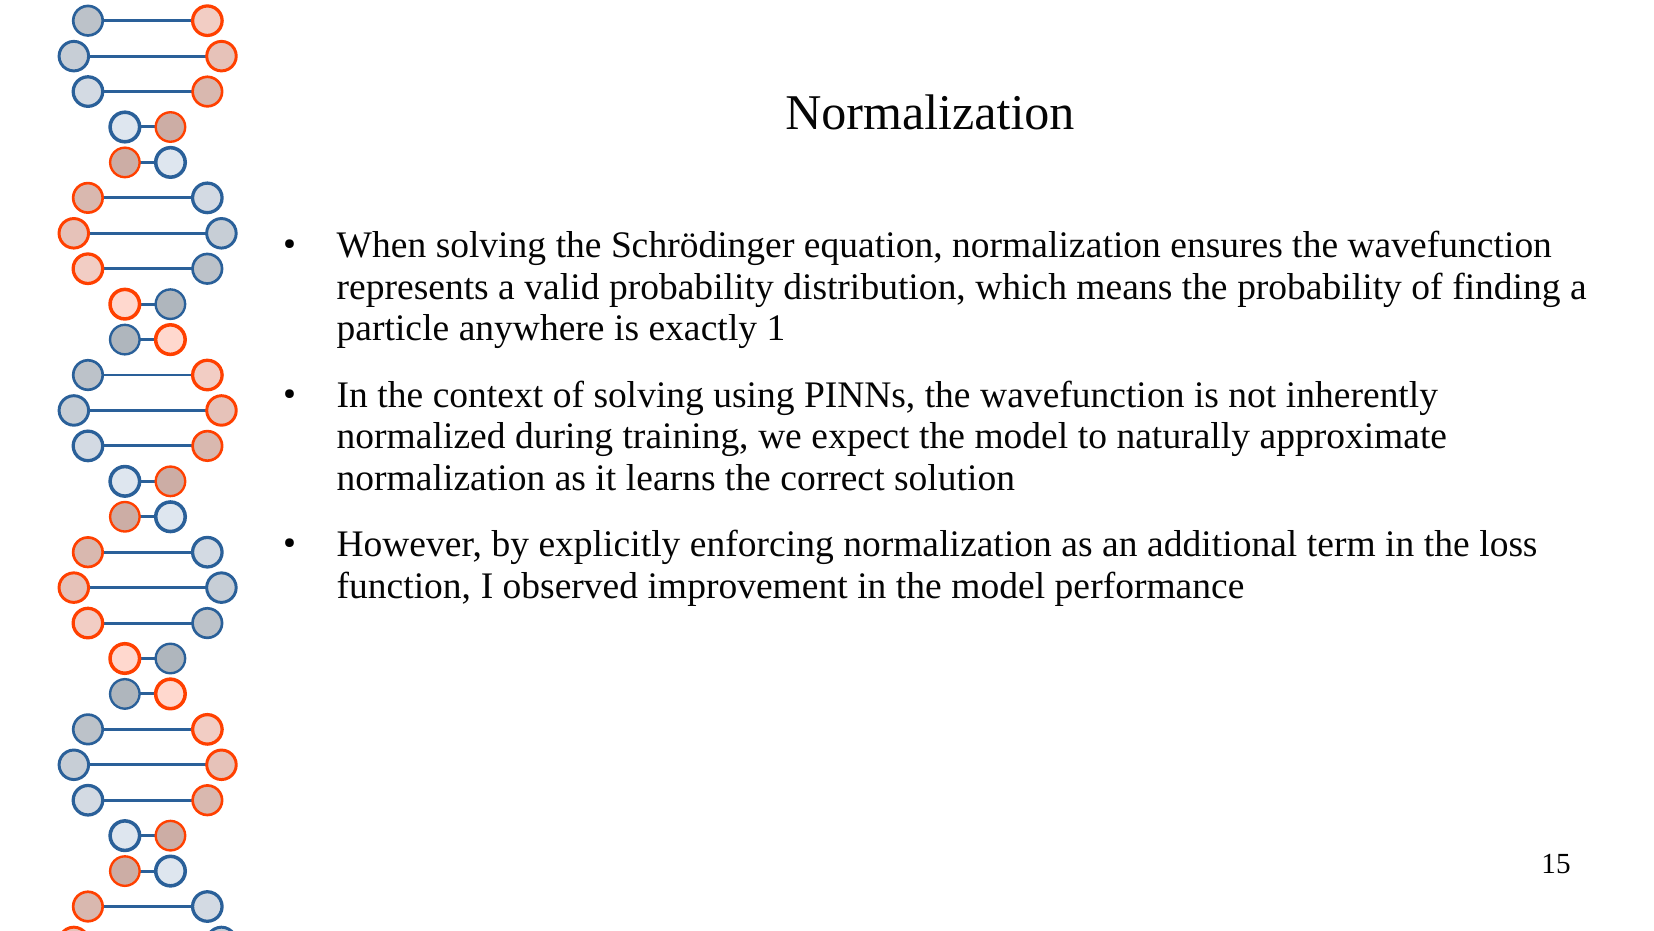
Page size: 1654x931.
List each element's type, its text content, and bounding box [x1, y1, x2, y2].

list When solving the Schrödinger equation, normalization ensures the wavefunction represents a valid probability distribution, which means the probability of finding a particle anywhere is exactly 1 In the context of solving using PINNs, the wavefunction is not inherently normalized during training, we expect the model to naturally approximate normalization as it learns the correct solution However, by explicitly enforcing normalization as an additional term in the loss function, I observed improvement in the model performance [265, 224, 1595, 764]
title Normalization [265, 35, 1595, 189]
